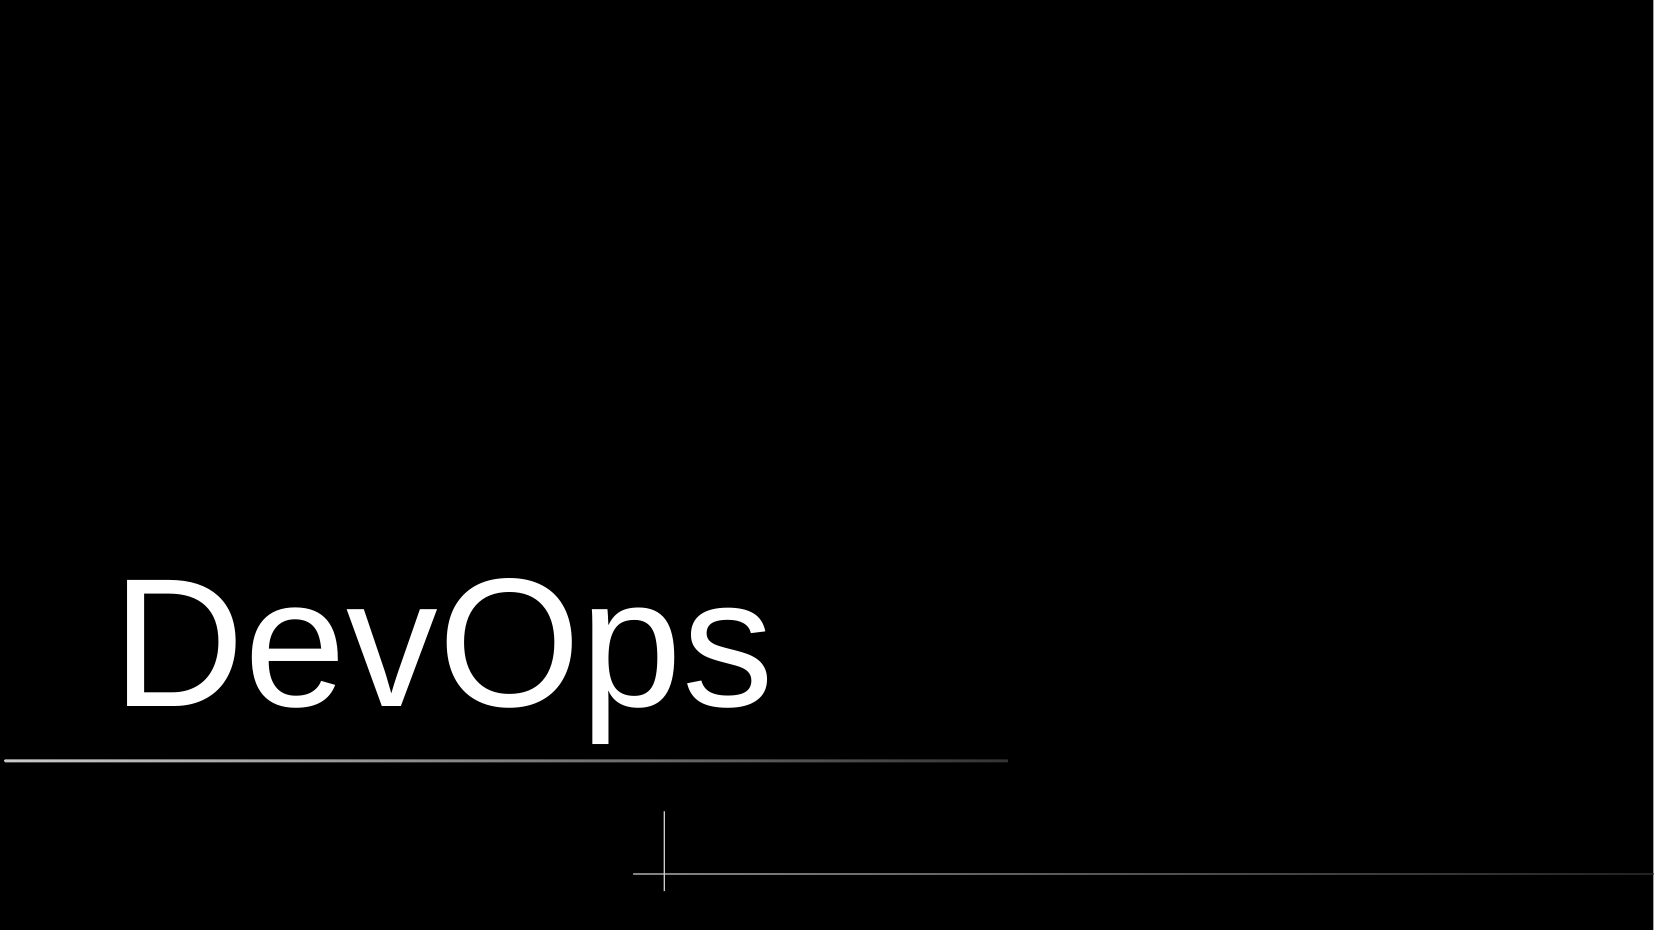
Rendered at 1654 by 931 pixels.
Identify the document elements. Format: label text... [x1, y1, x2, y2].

title DevOps [112, 540, 1589, 745]
